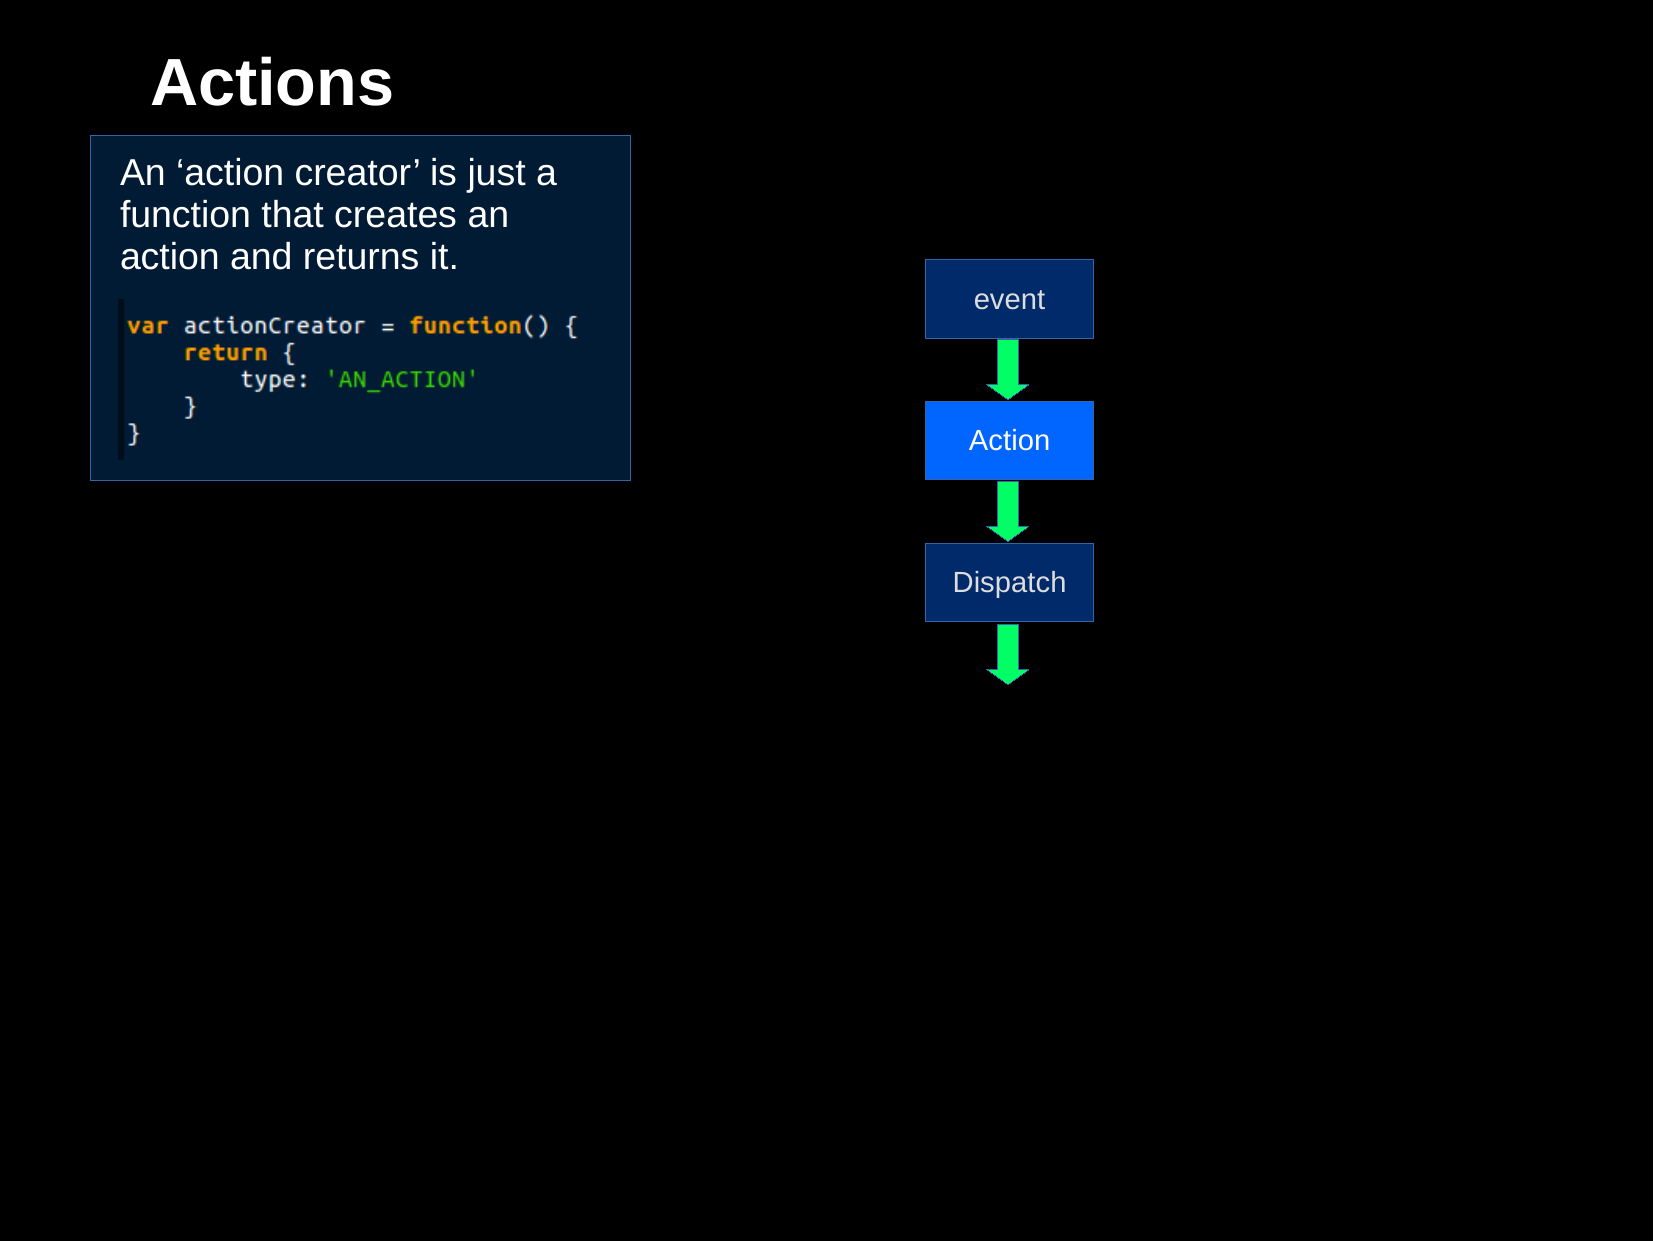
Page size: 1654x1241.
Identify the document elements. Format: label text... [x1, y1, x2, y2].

text_box [986, 624, 1029, 685]
text_box Actions [150, 44, 1501, 119]
text_box Dispatch [925, 543, 1094, 622]
text_box Action [925, 401, 1094, 480]
text_box [90, 135, 631, 481]
text_box [986, 339, 1029, 400]
text_box An ‘action creator’ is just a function that creates an action and returns it. [120, 151, 601, 288]
text_box [986, 481, 1029, 542]
text_box event [925, 259, 1094, 339]
picture [118, 299, 601, 460]
